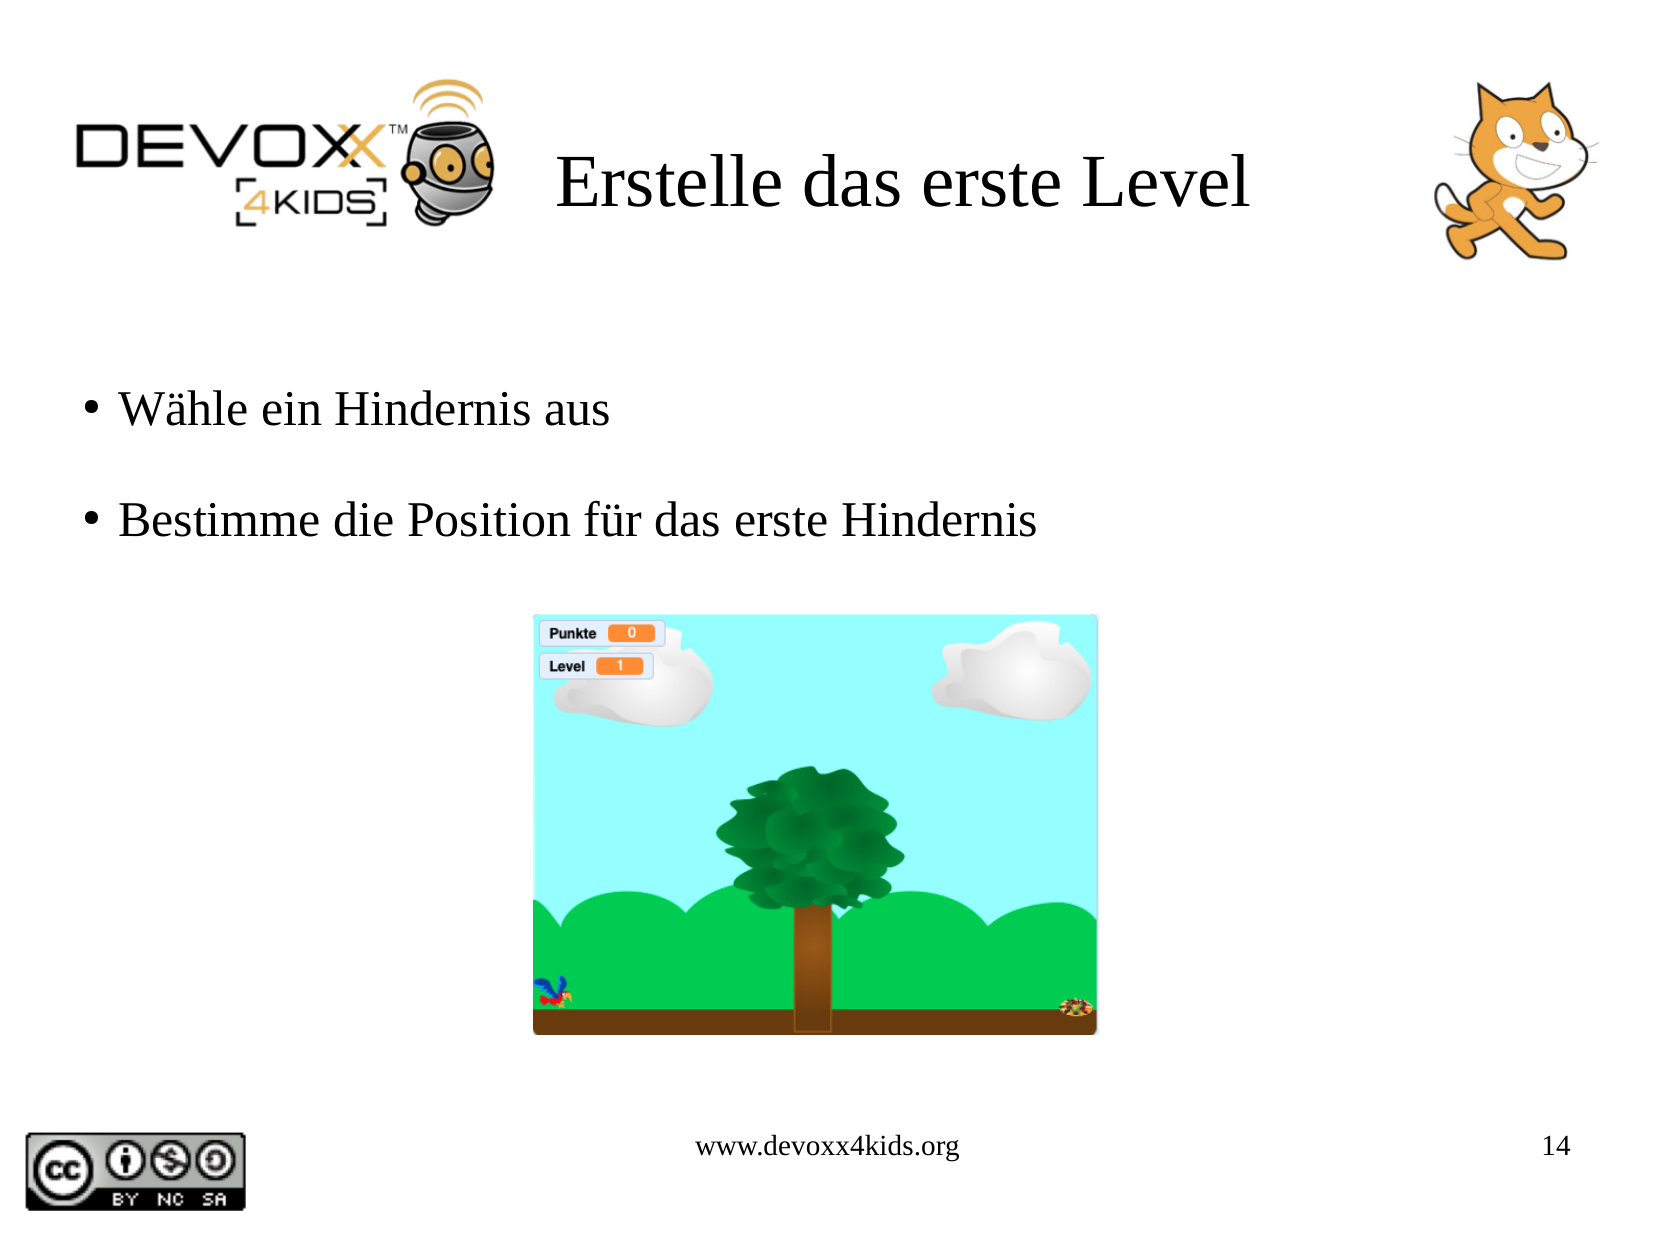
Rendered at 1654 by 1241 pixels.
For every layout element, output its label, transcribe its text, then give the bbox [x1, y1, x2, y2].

picture [35, 58, 511, 255]
subtitle Wähle ein Hindernis aus Bestimme die Position für das erste Hindernis [82, 290, 1571, 638]
picture [1431, 54, 1607, 272]
picture [533, 614, 1099, 1035]
picture [14, 1121, 249, 1212]
title Erstelle das erste Level [555, 78, 1347, 284]
